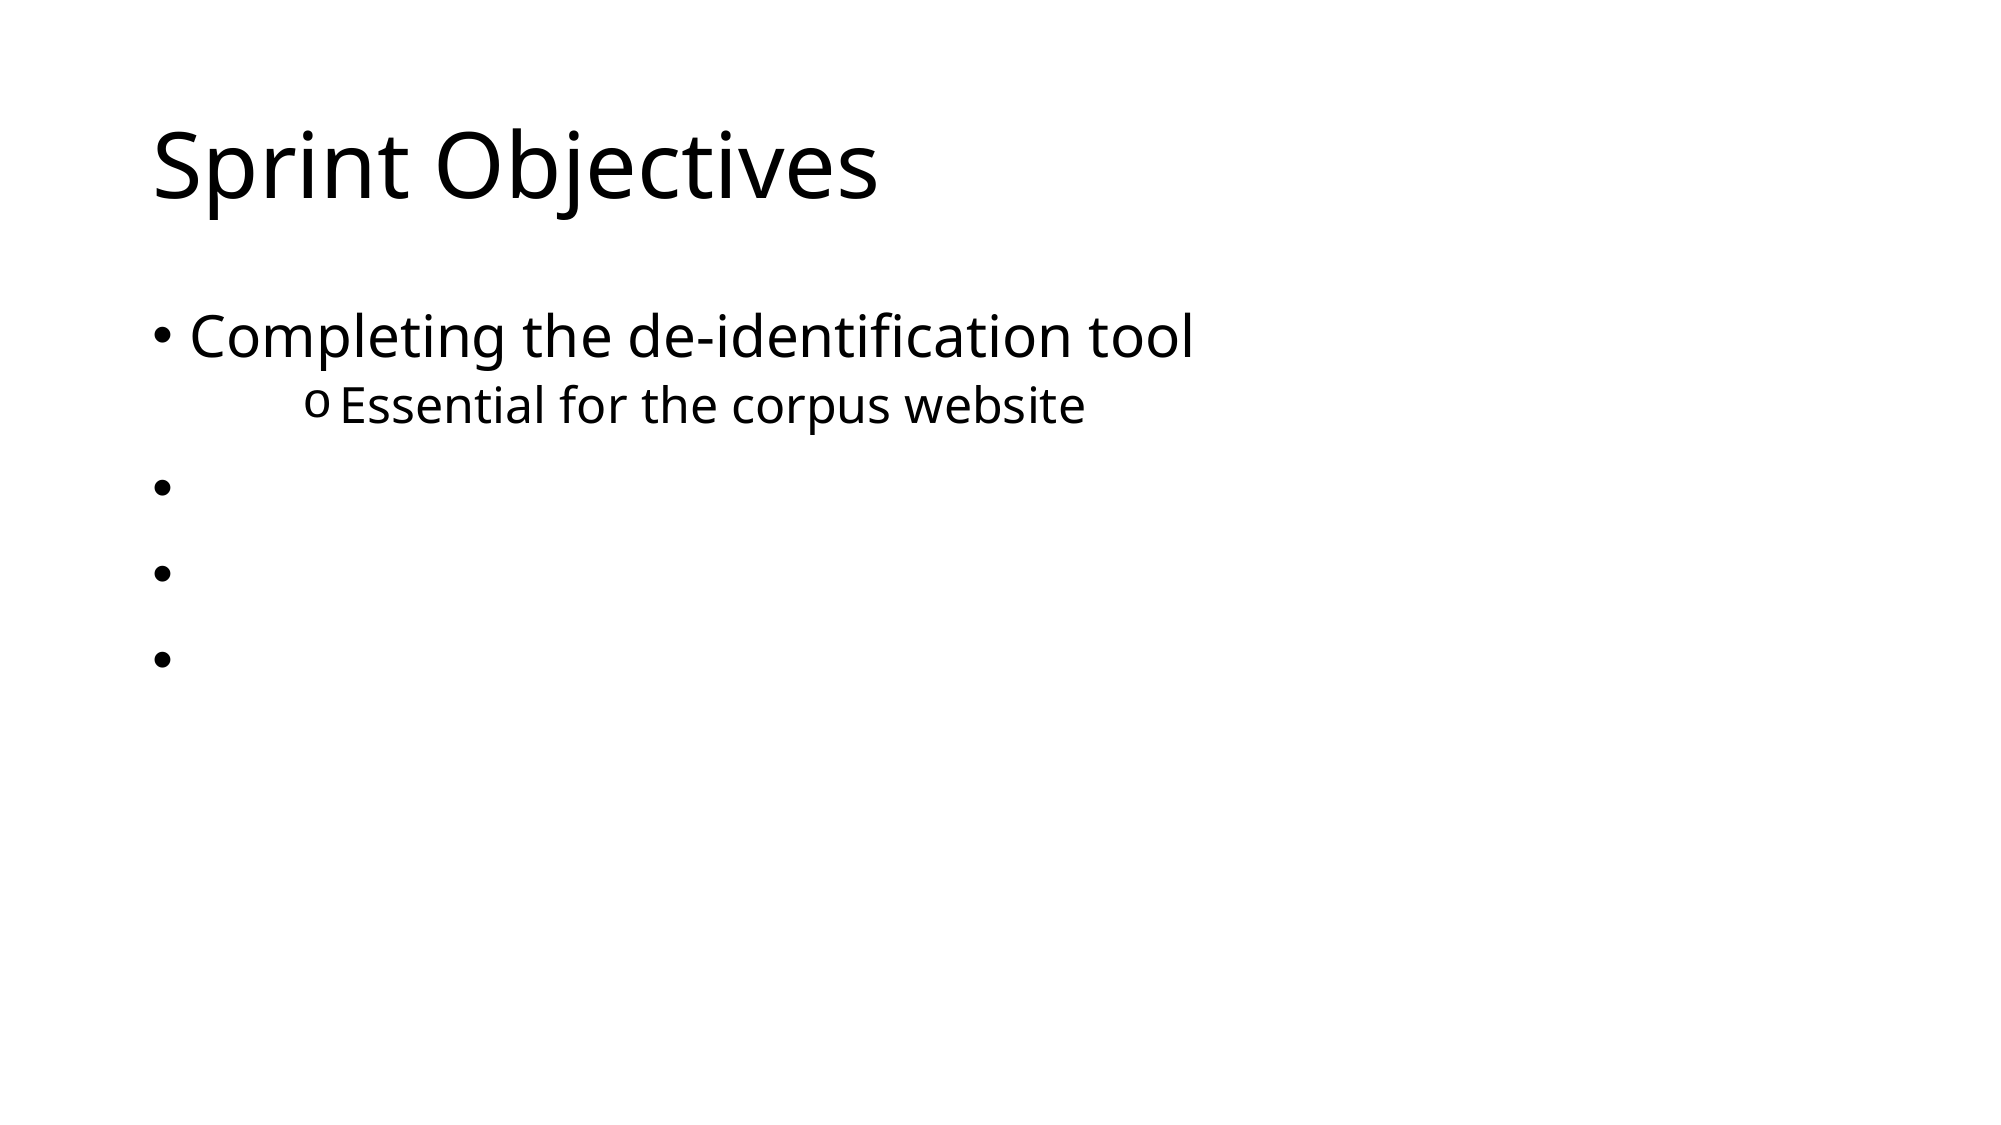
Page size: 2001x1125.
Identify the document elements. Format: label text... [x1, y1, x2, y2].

title Sprint Objectives [137, 59, 1863, 278]
list Completing the de-identification tool Essential for the corpus website [137, 299, 1863, 1014]
